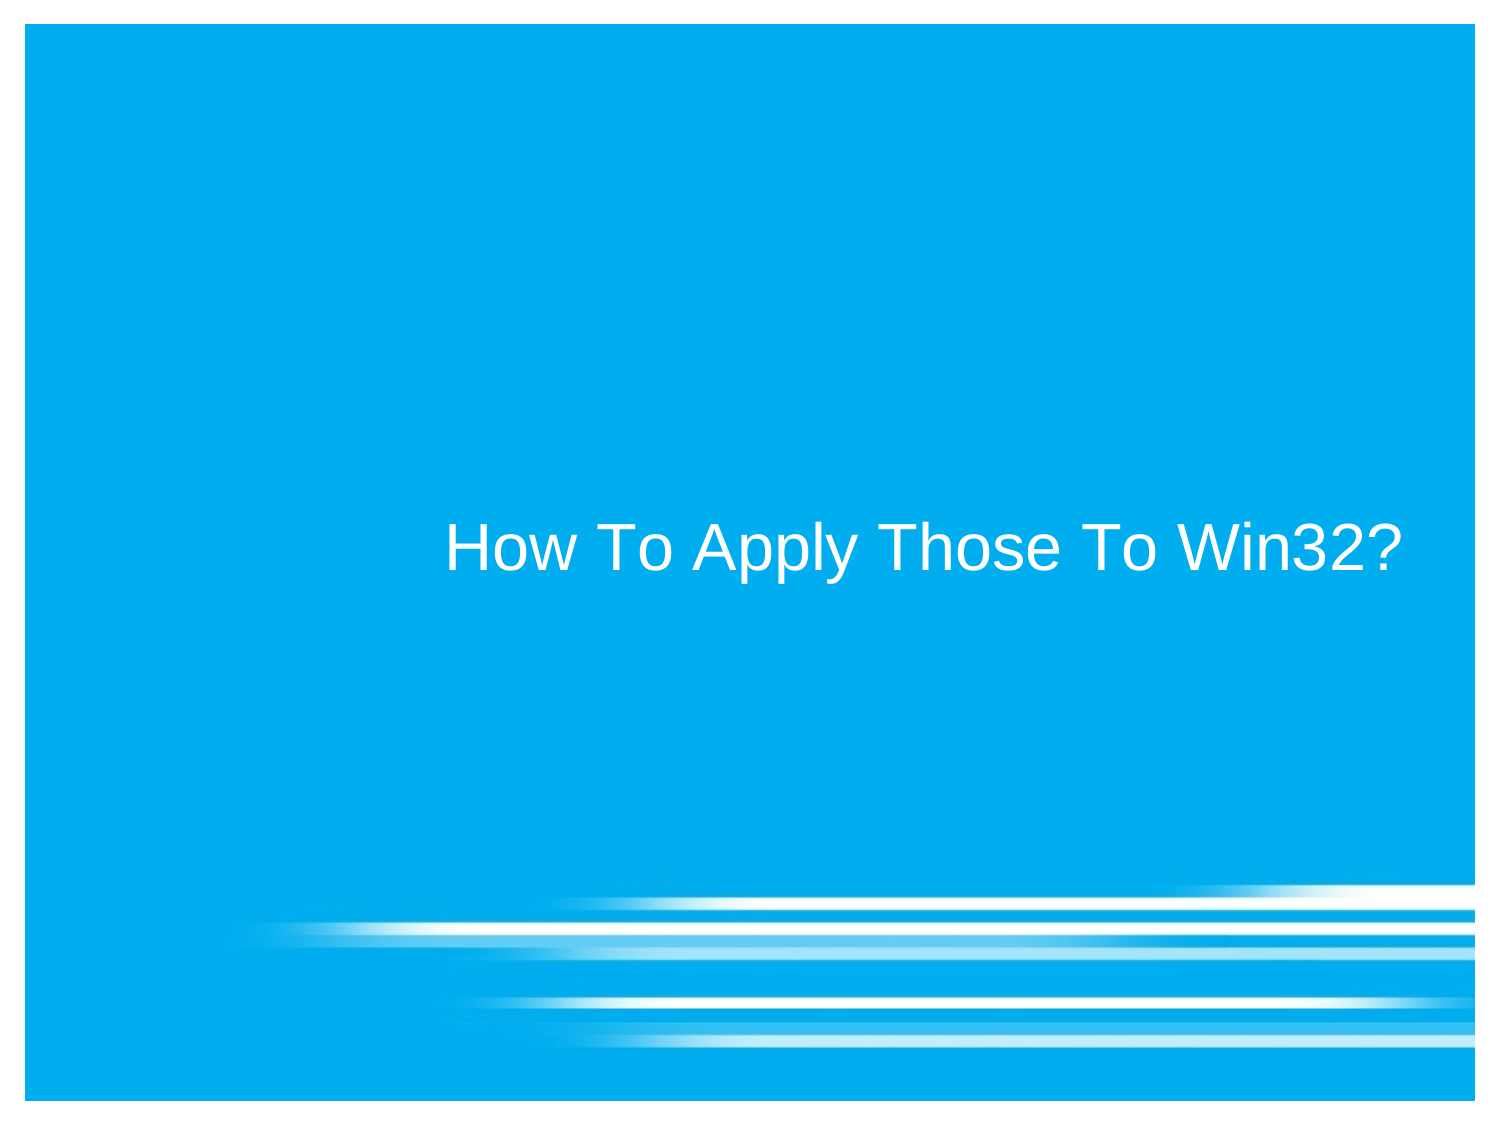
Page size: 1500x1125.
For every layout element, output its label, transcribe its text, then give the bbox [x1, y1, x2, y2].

picture [572, 884, 1475, 911]
picture [483, 996, 1475, 1009]
picture [278, 921, 1475, 961]
picture [579, 1023, 1475, 1048]
title How To Apply Those To Win32? [53, 449, 1404, 638]
